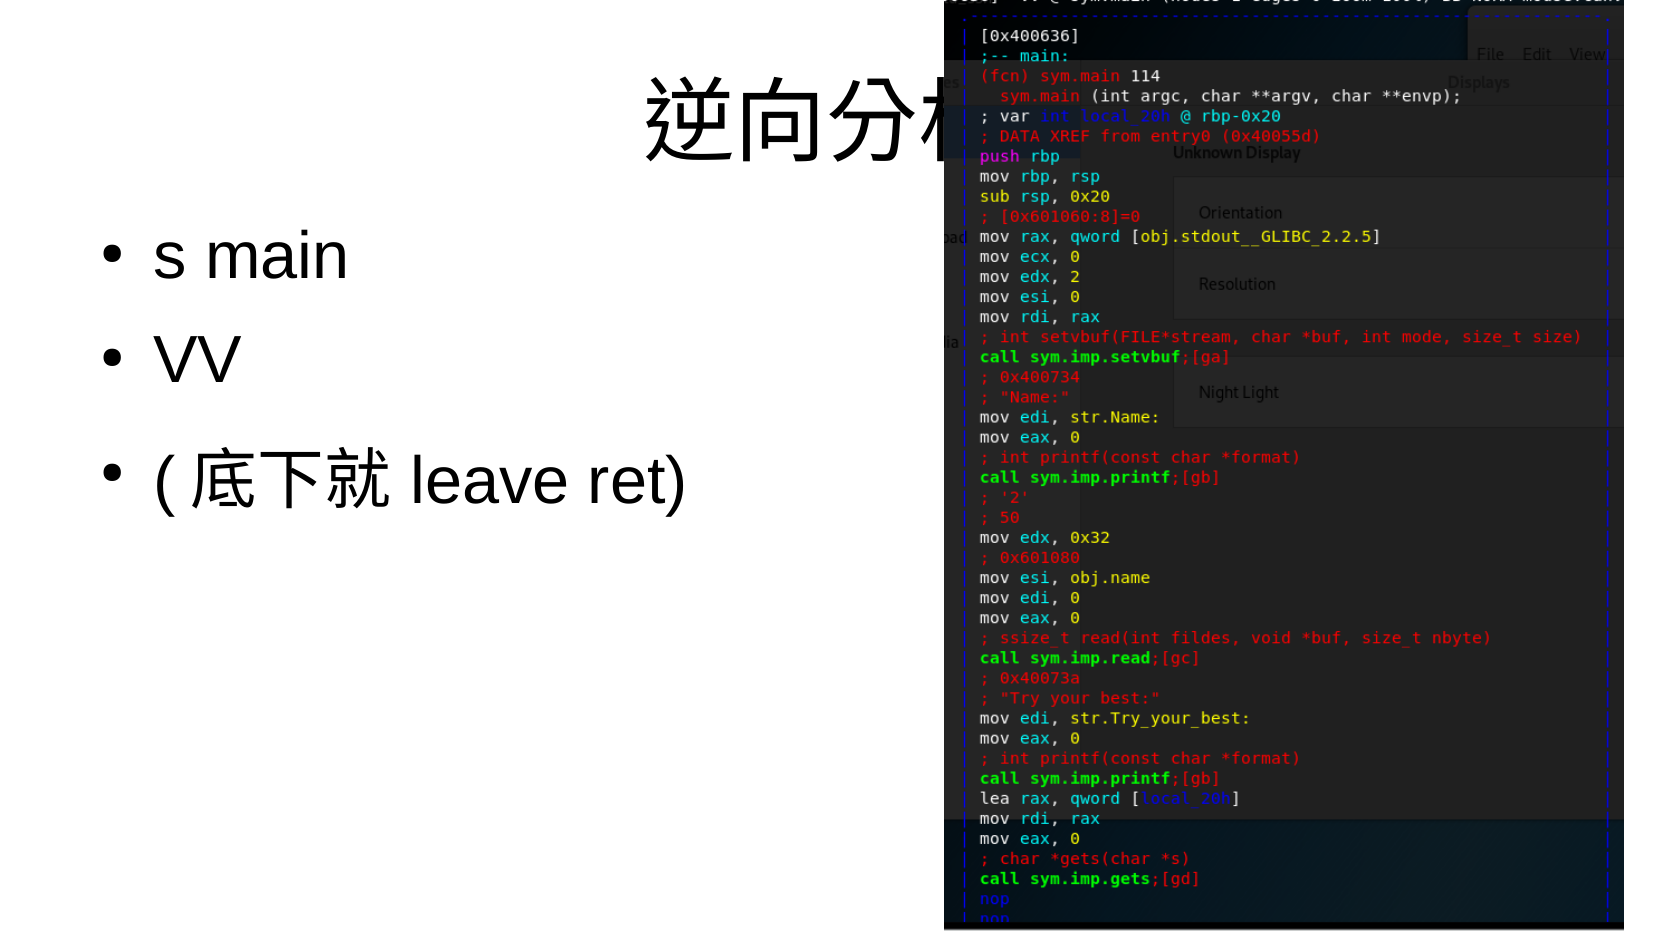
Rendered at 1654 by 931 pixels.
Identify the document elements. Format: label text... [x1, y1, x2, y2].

picture [944, 0, 1624, 931]
title 逆向分析 [82, 37, 944, 193]
list s main VV (底下就leave ret) [82, 217, 944, 758]
